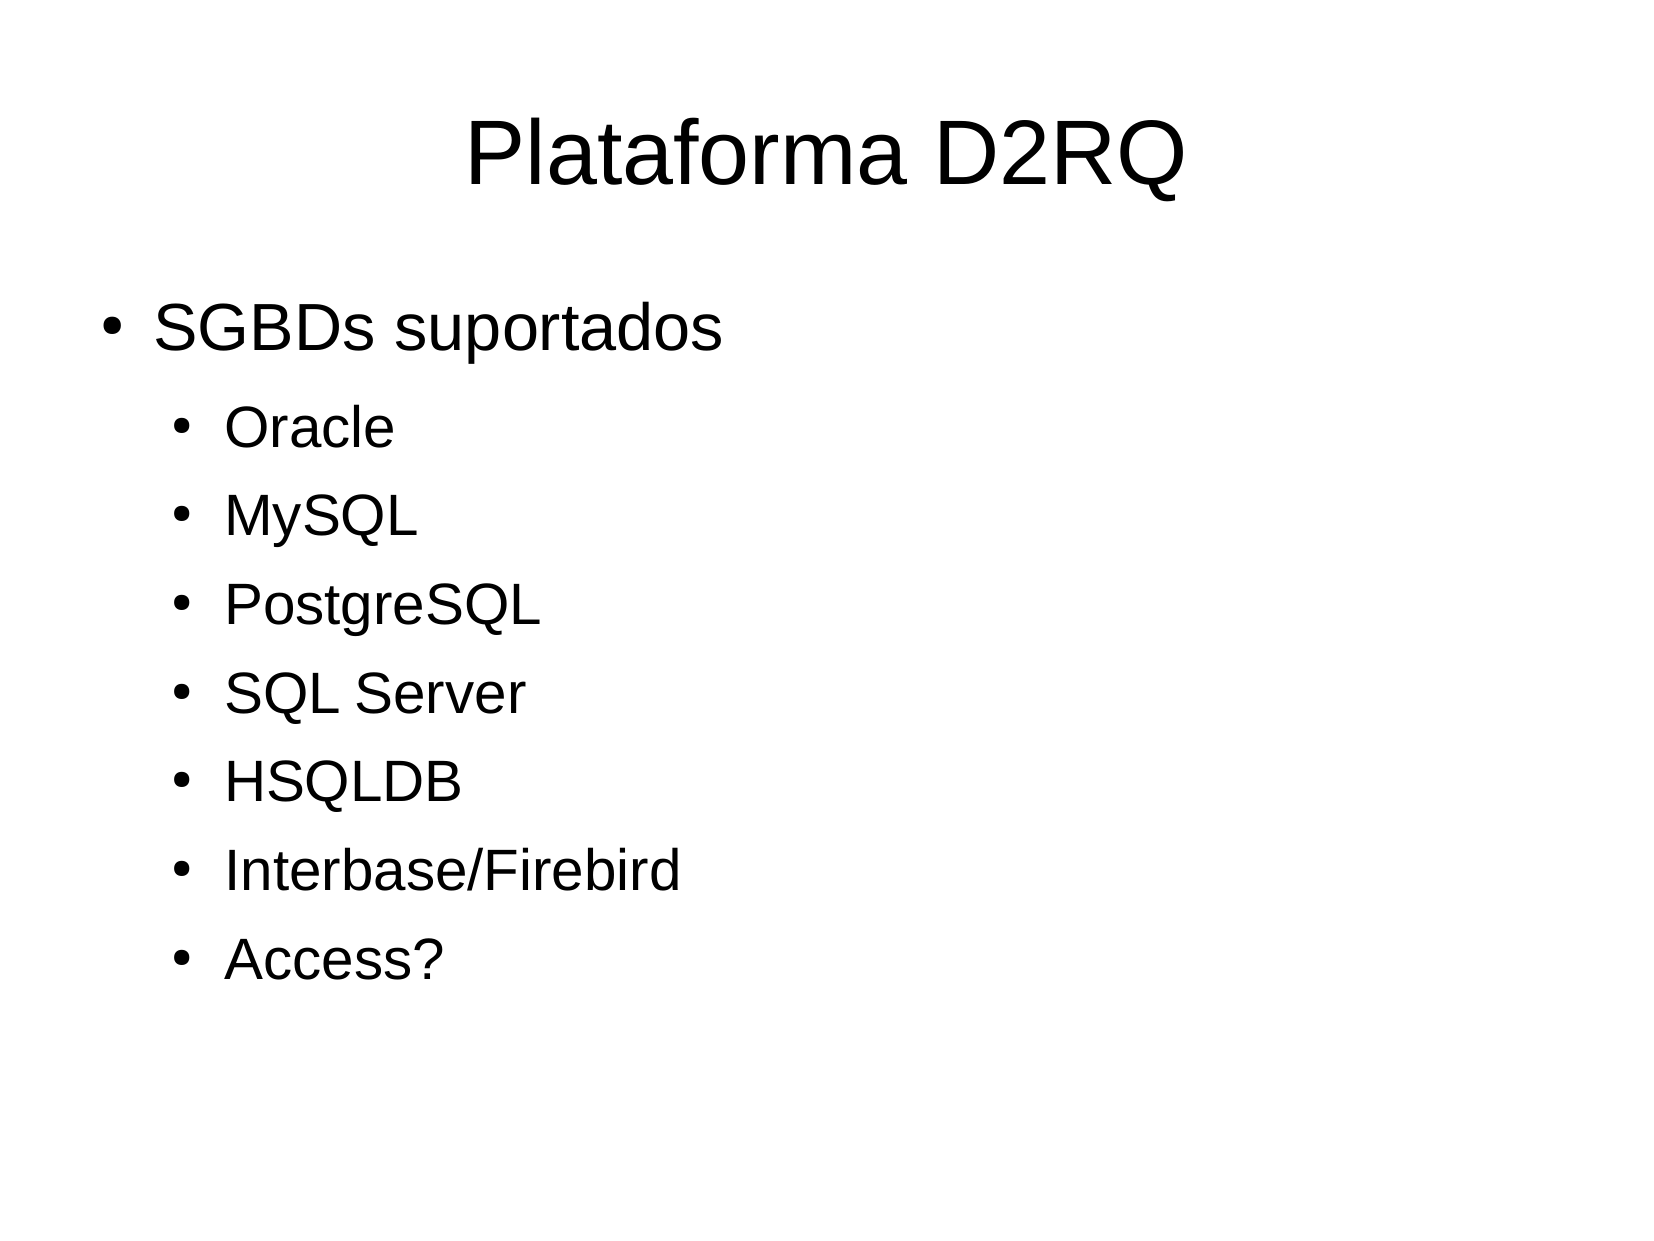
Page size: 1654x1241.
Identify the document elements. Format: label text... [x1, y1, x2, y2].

title Plataforma D2RQ [82, 56, 1571, 250]
list SGBDs suportados Oracle MySQL PostgreSQL SQL Server HSQLDB Interbase/Firebird Access? [82, 290, 1571, 1094]
